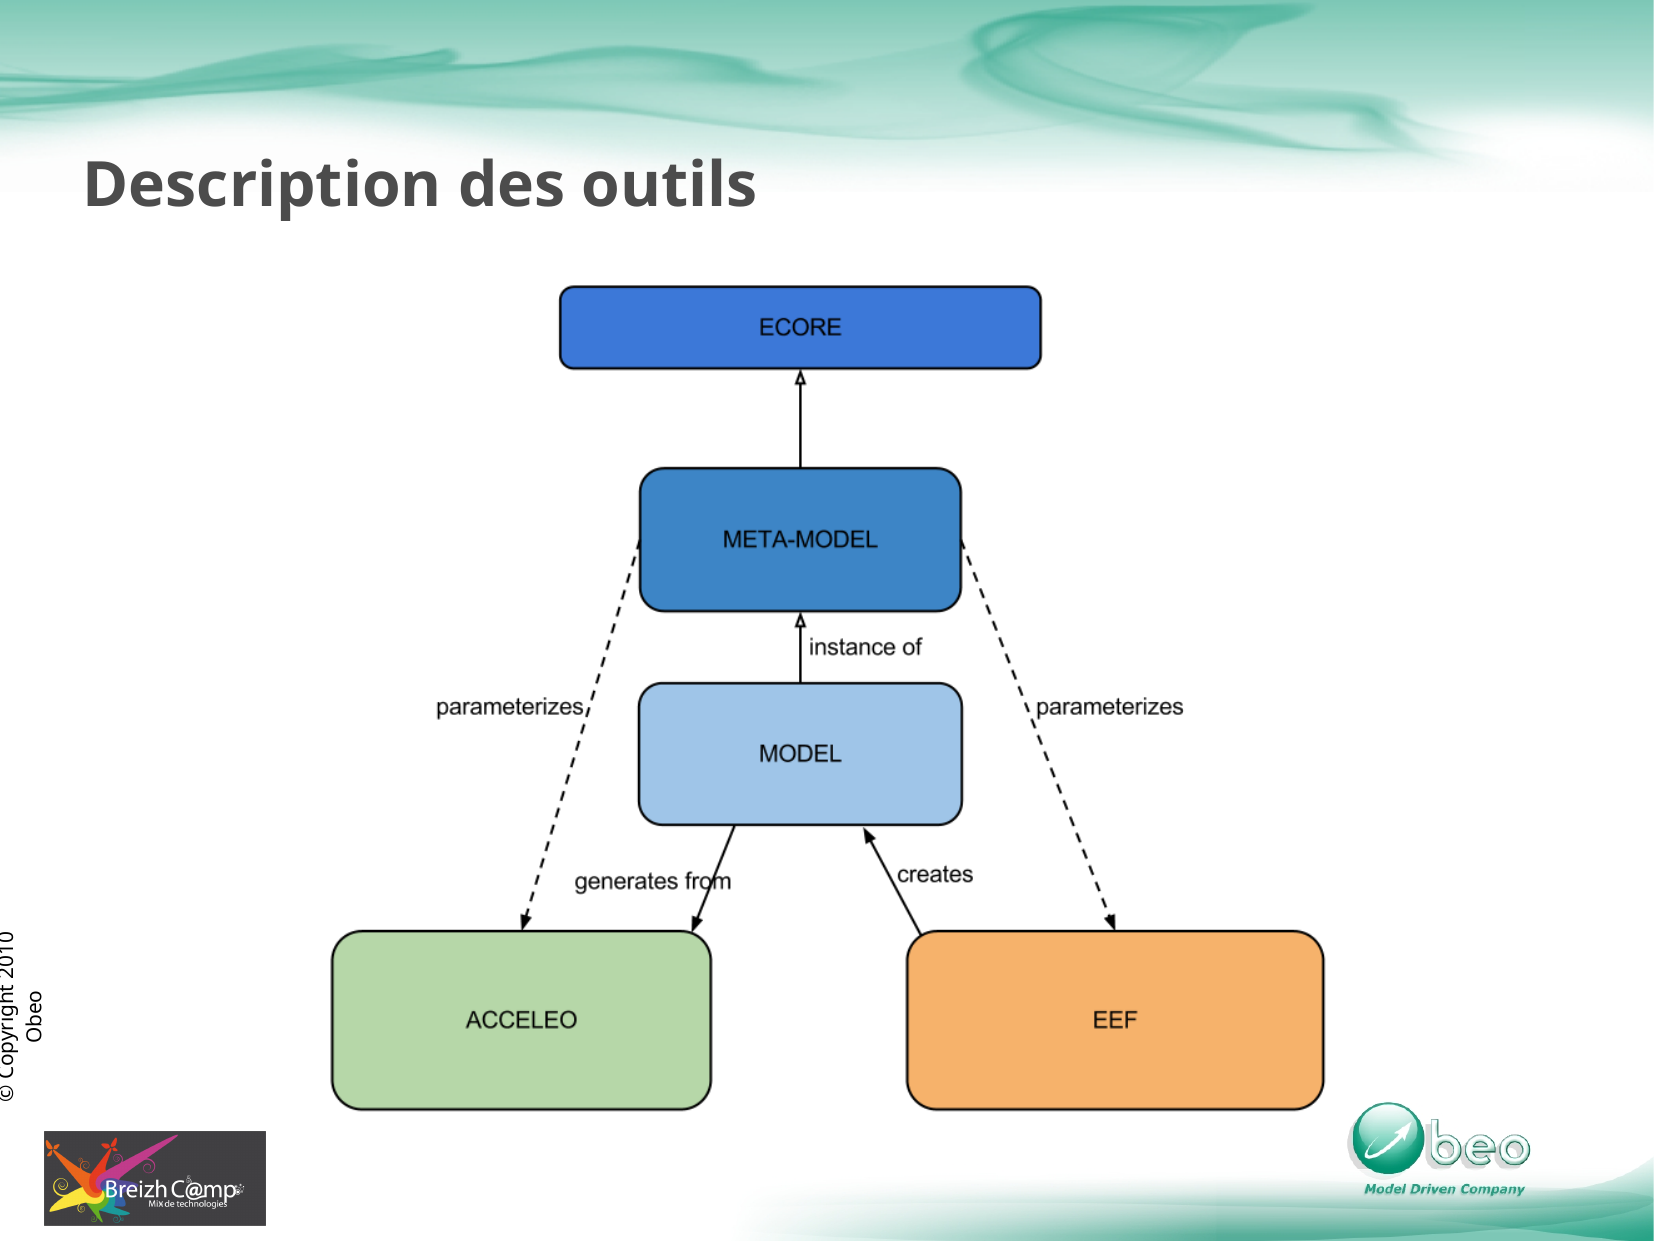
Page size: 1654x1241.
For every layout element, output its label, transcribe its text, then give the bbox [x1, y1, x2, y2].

title Description des outils [82, 78, 1571, 287]
picture [0, 0, 1654, 192]
picture [0, 273, 1654, 1241]
